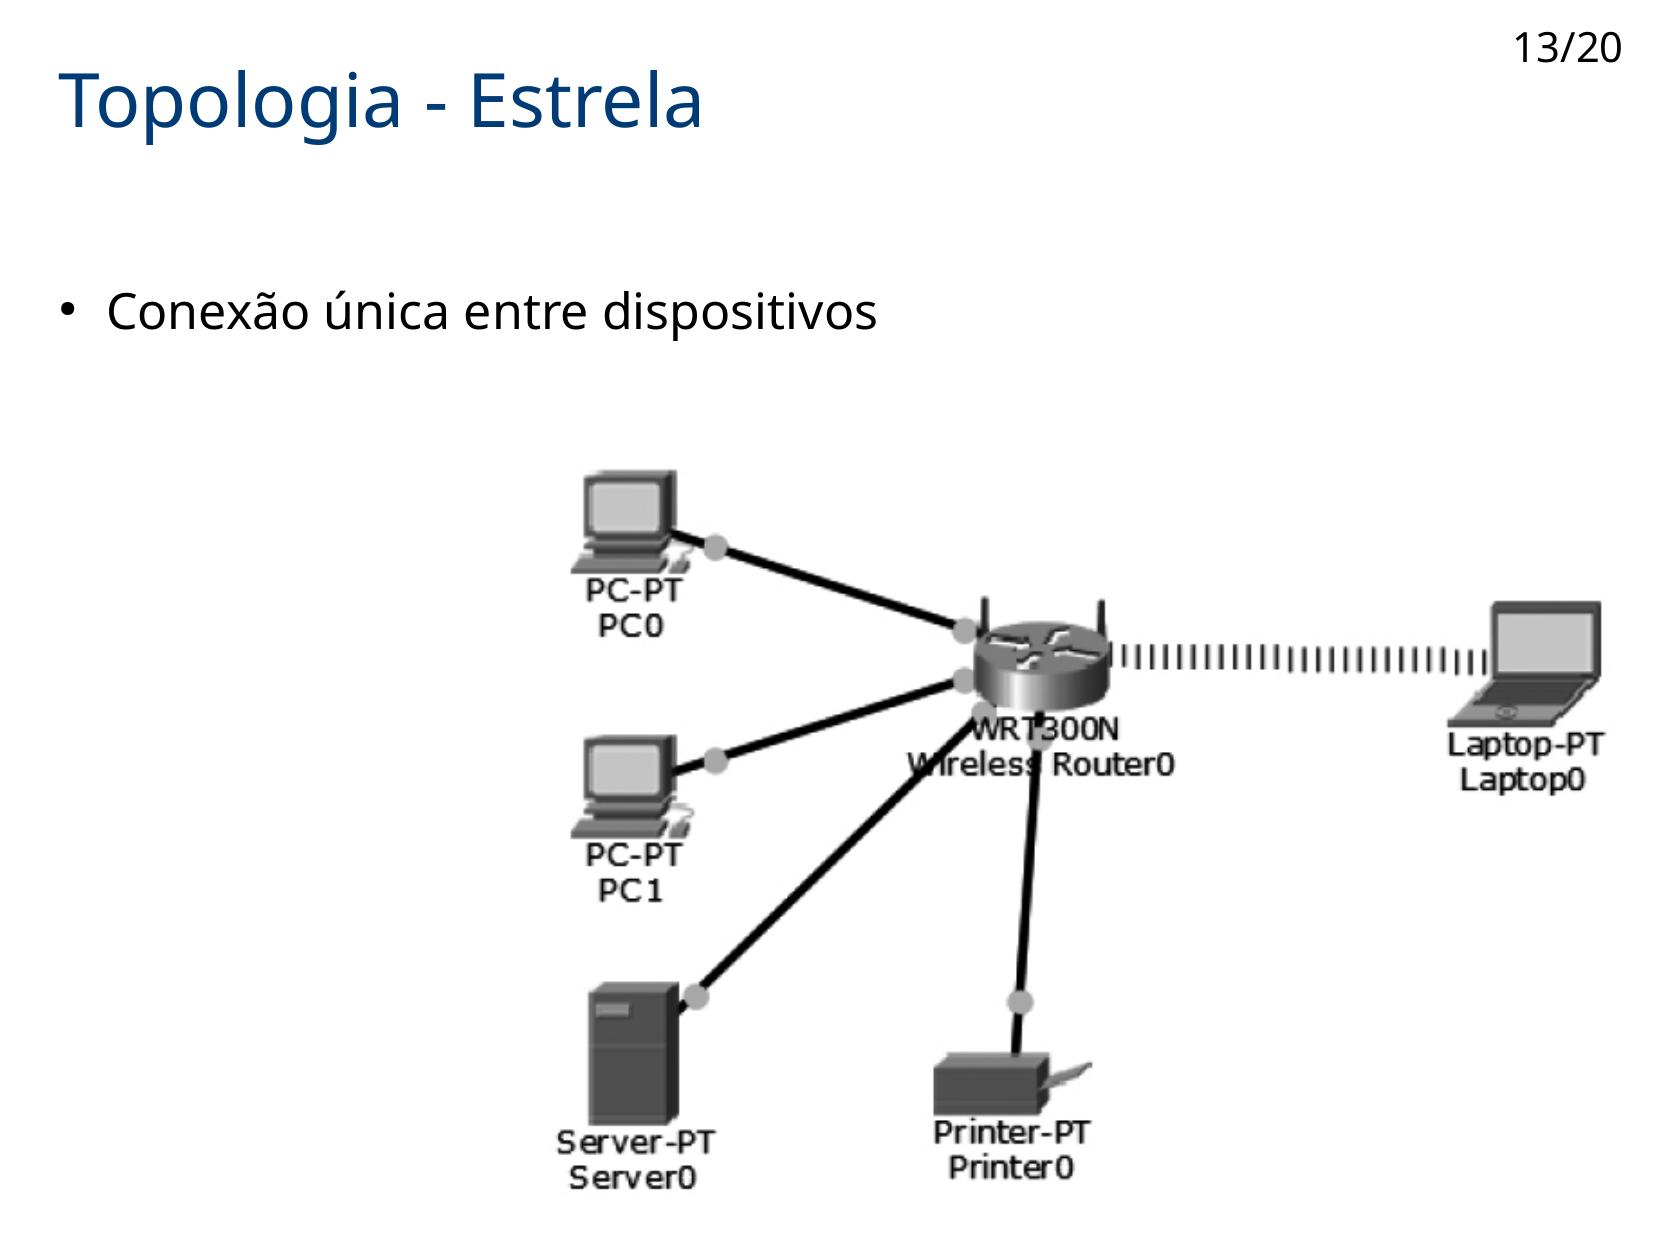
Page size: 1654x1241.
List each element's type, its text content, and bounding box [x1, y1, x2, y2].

list Conexão única entre dispositivos [59, 265, 1625, 1211]
title Topologia - Estrela [59, 47, 1625, 166]
picture [546, 448, 1625, 1211]
